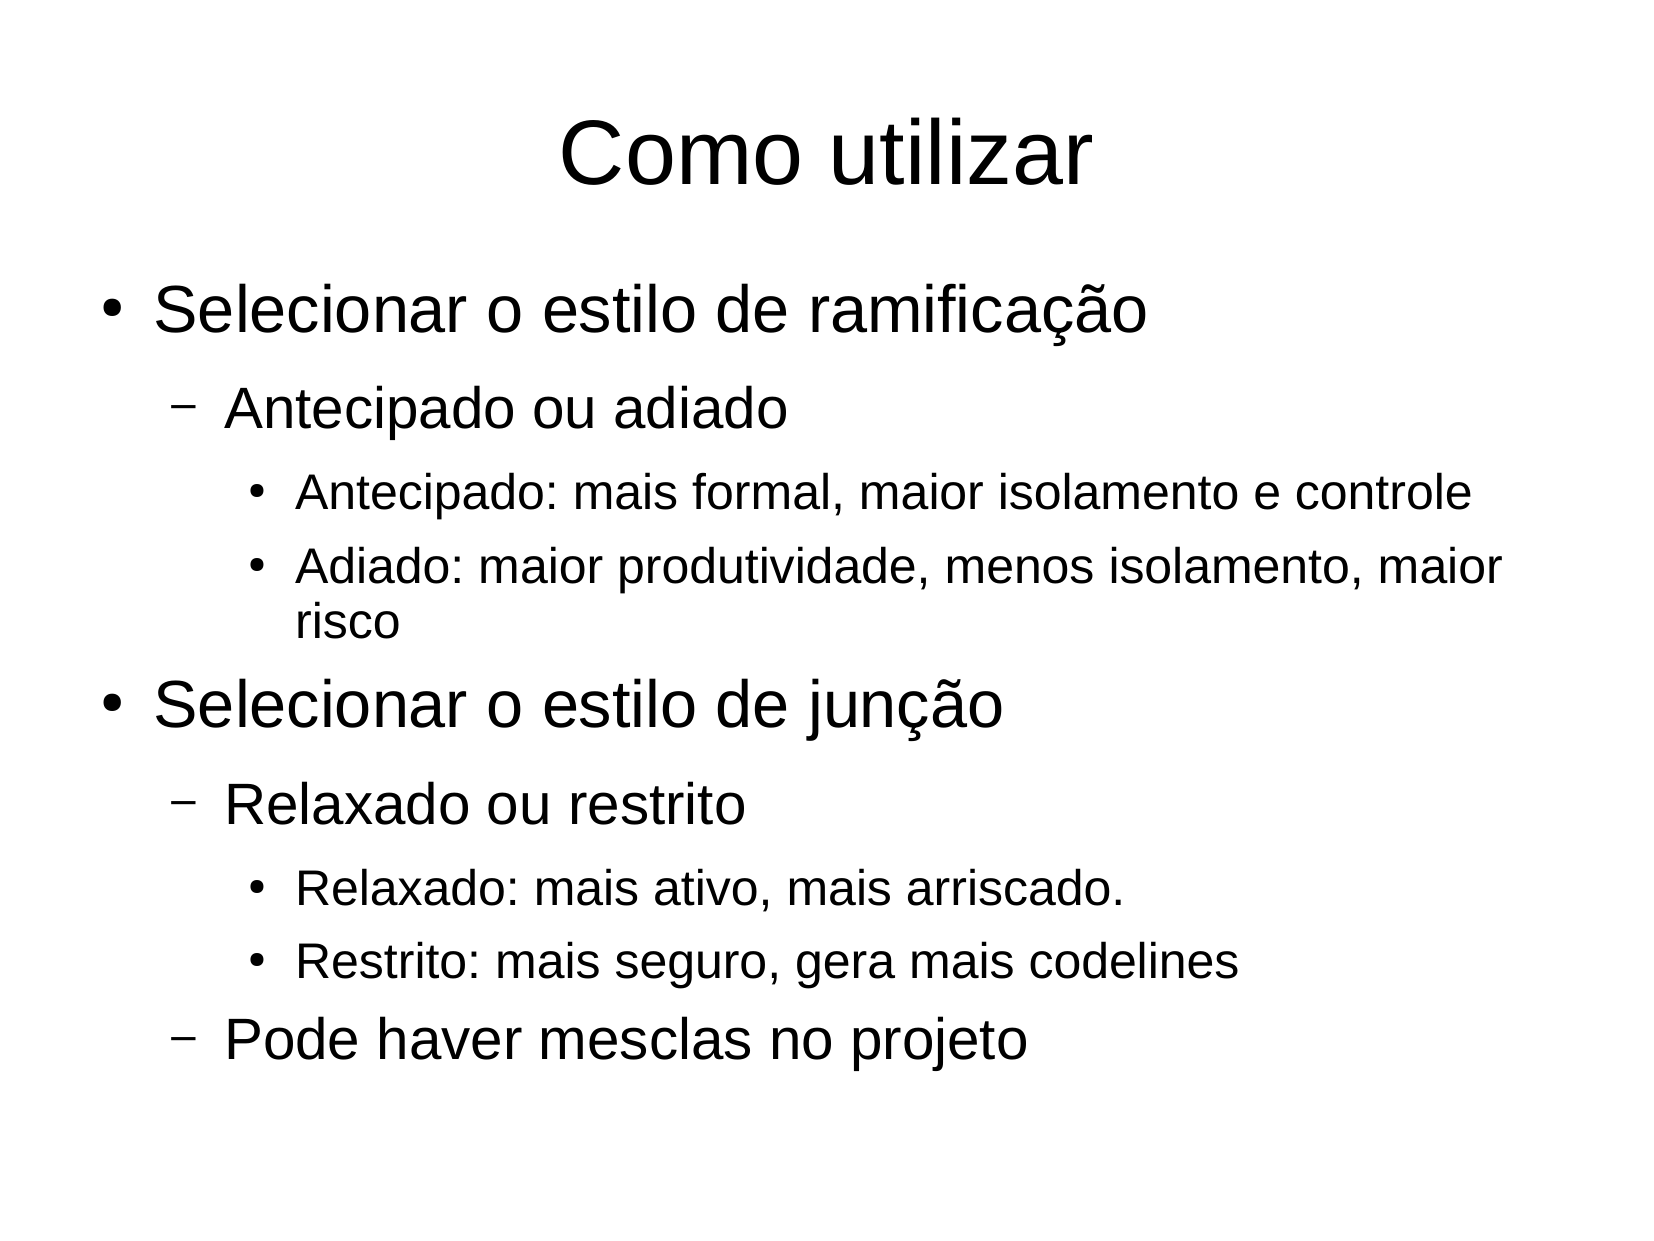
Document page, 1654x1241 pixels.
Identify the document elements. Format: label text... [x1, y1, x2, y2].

title Como utilizar [82, 49, 1571, 257]
list Selecionar o estilo de ramificação Antecipado ou adiado Antecipado: mais formal, maior isolamento e controle Adiado: maior produtividade, menos isolamento, maior risco Selecionar o estilo de junção Relaxado ou restrito Relaxado: mais ativo, mais arriscado. Restrito: mais seguro, gera mais codelines Pode haver mesclas no projeto [82, 271, 1571, 1111]
